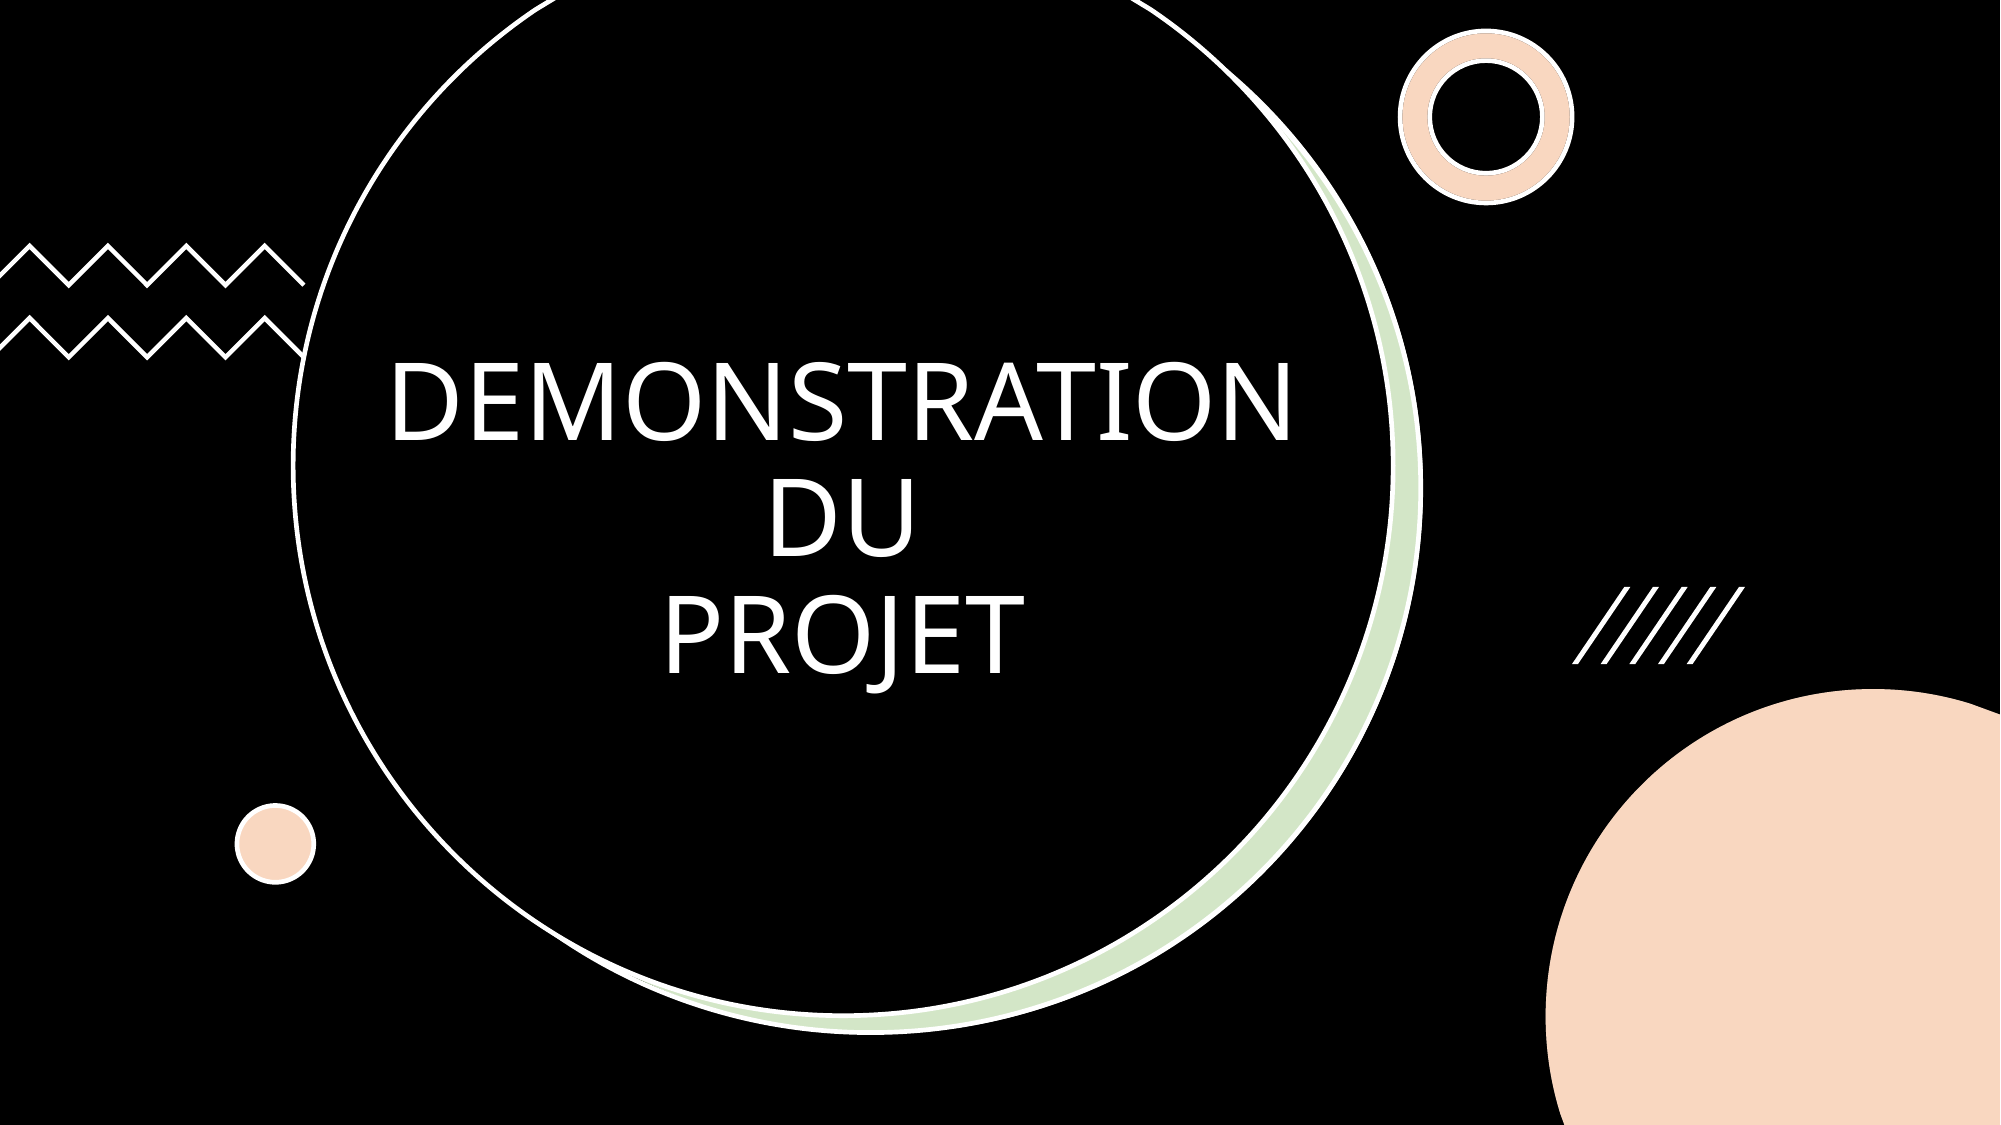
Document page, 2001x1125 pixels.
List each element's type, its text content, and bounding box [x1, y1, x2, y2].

title DEMONSTRATION DU PROJET [367, 323, 1318, 705]
text_box [0, 0, 2000, 1125]
